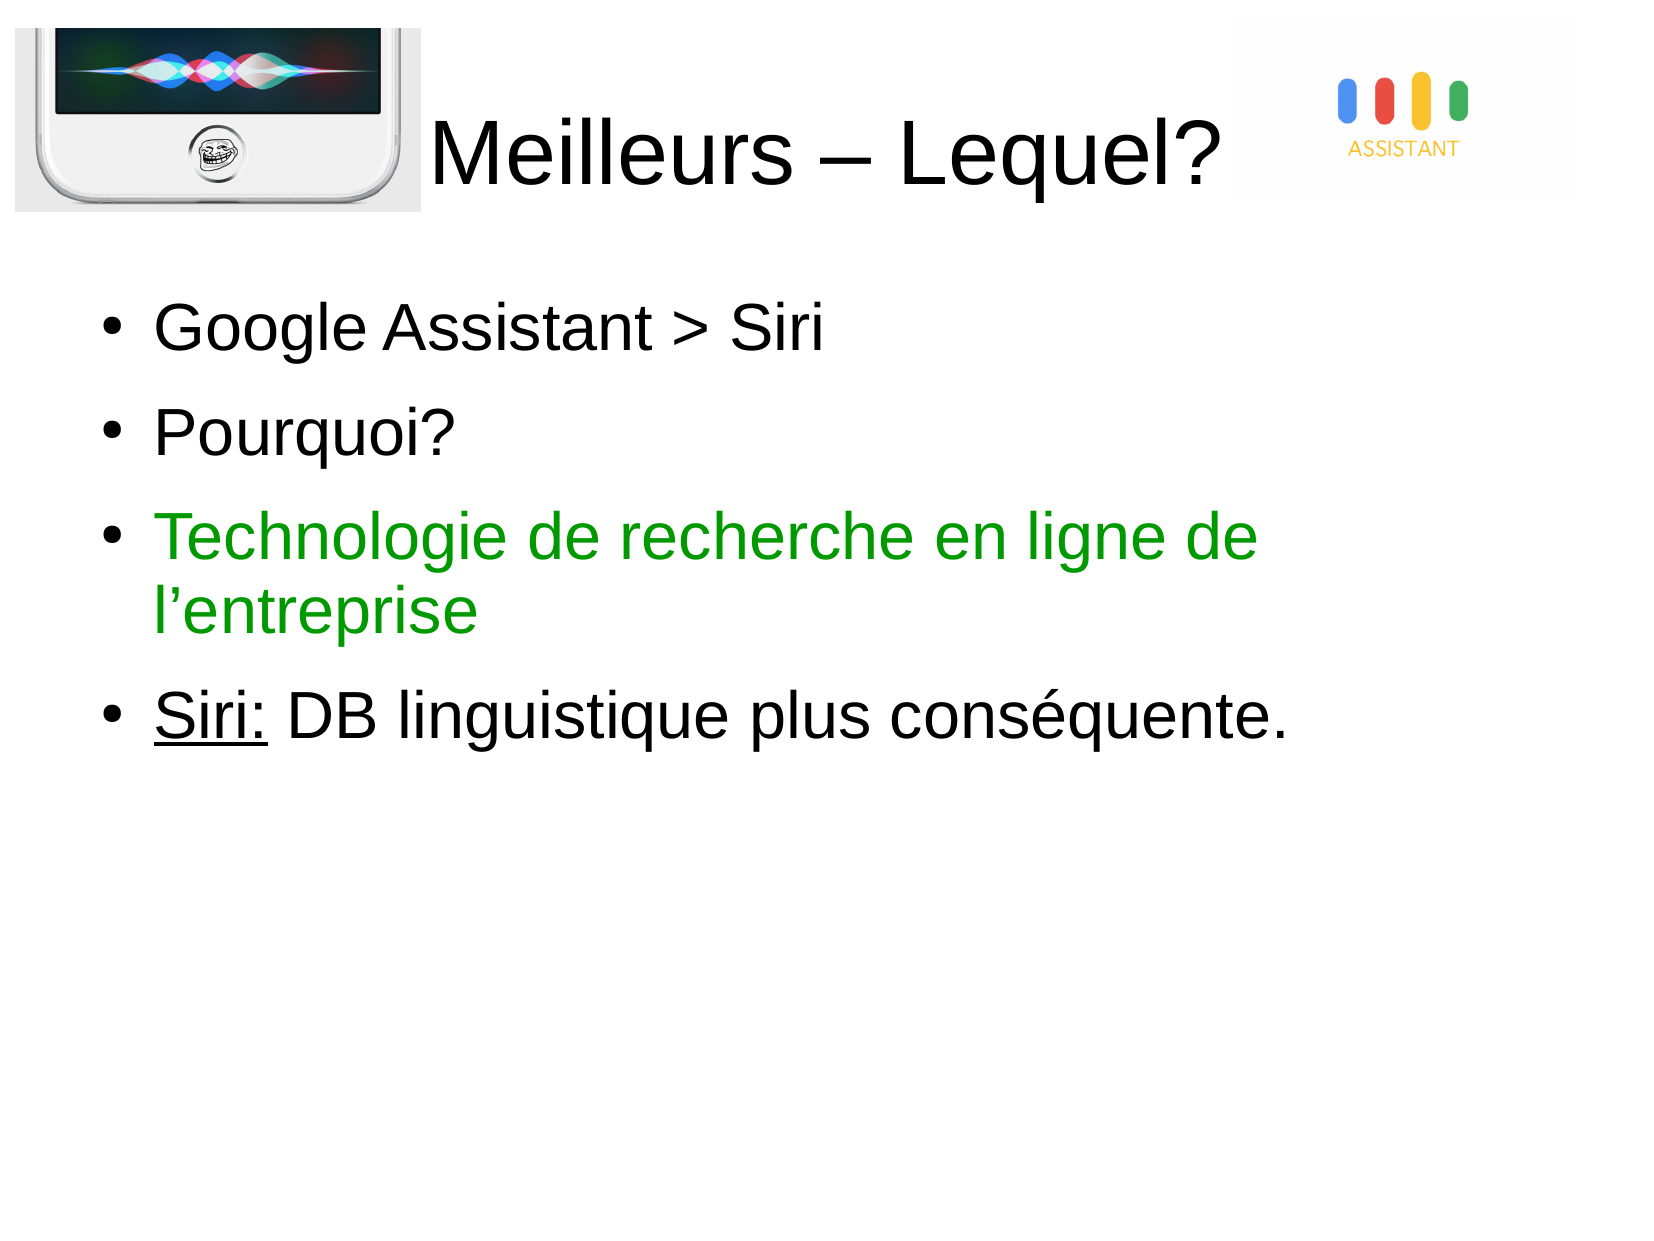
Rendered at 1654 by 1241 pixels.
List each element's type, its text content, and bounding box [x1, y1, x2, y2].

picture [1230, 14, 1576, 202]
title Meilleurs – Lequel? [82, 49, 1571, 257]
picture [15, 28, 421, 212]
list Google Assistant > Siri Pourquoi? Technologie de recherche en ligne de l’entreprise Siri: DB linguistique plus conséquente. [82, 290, 1571, 1010]
